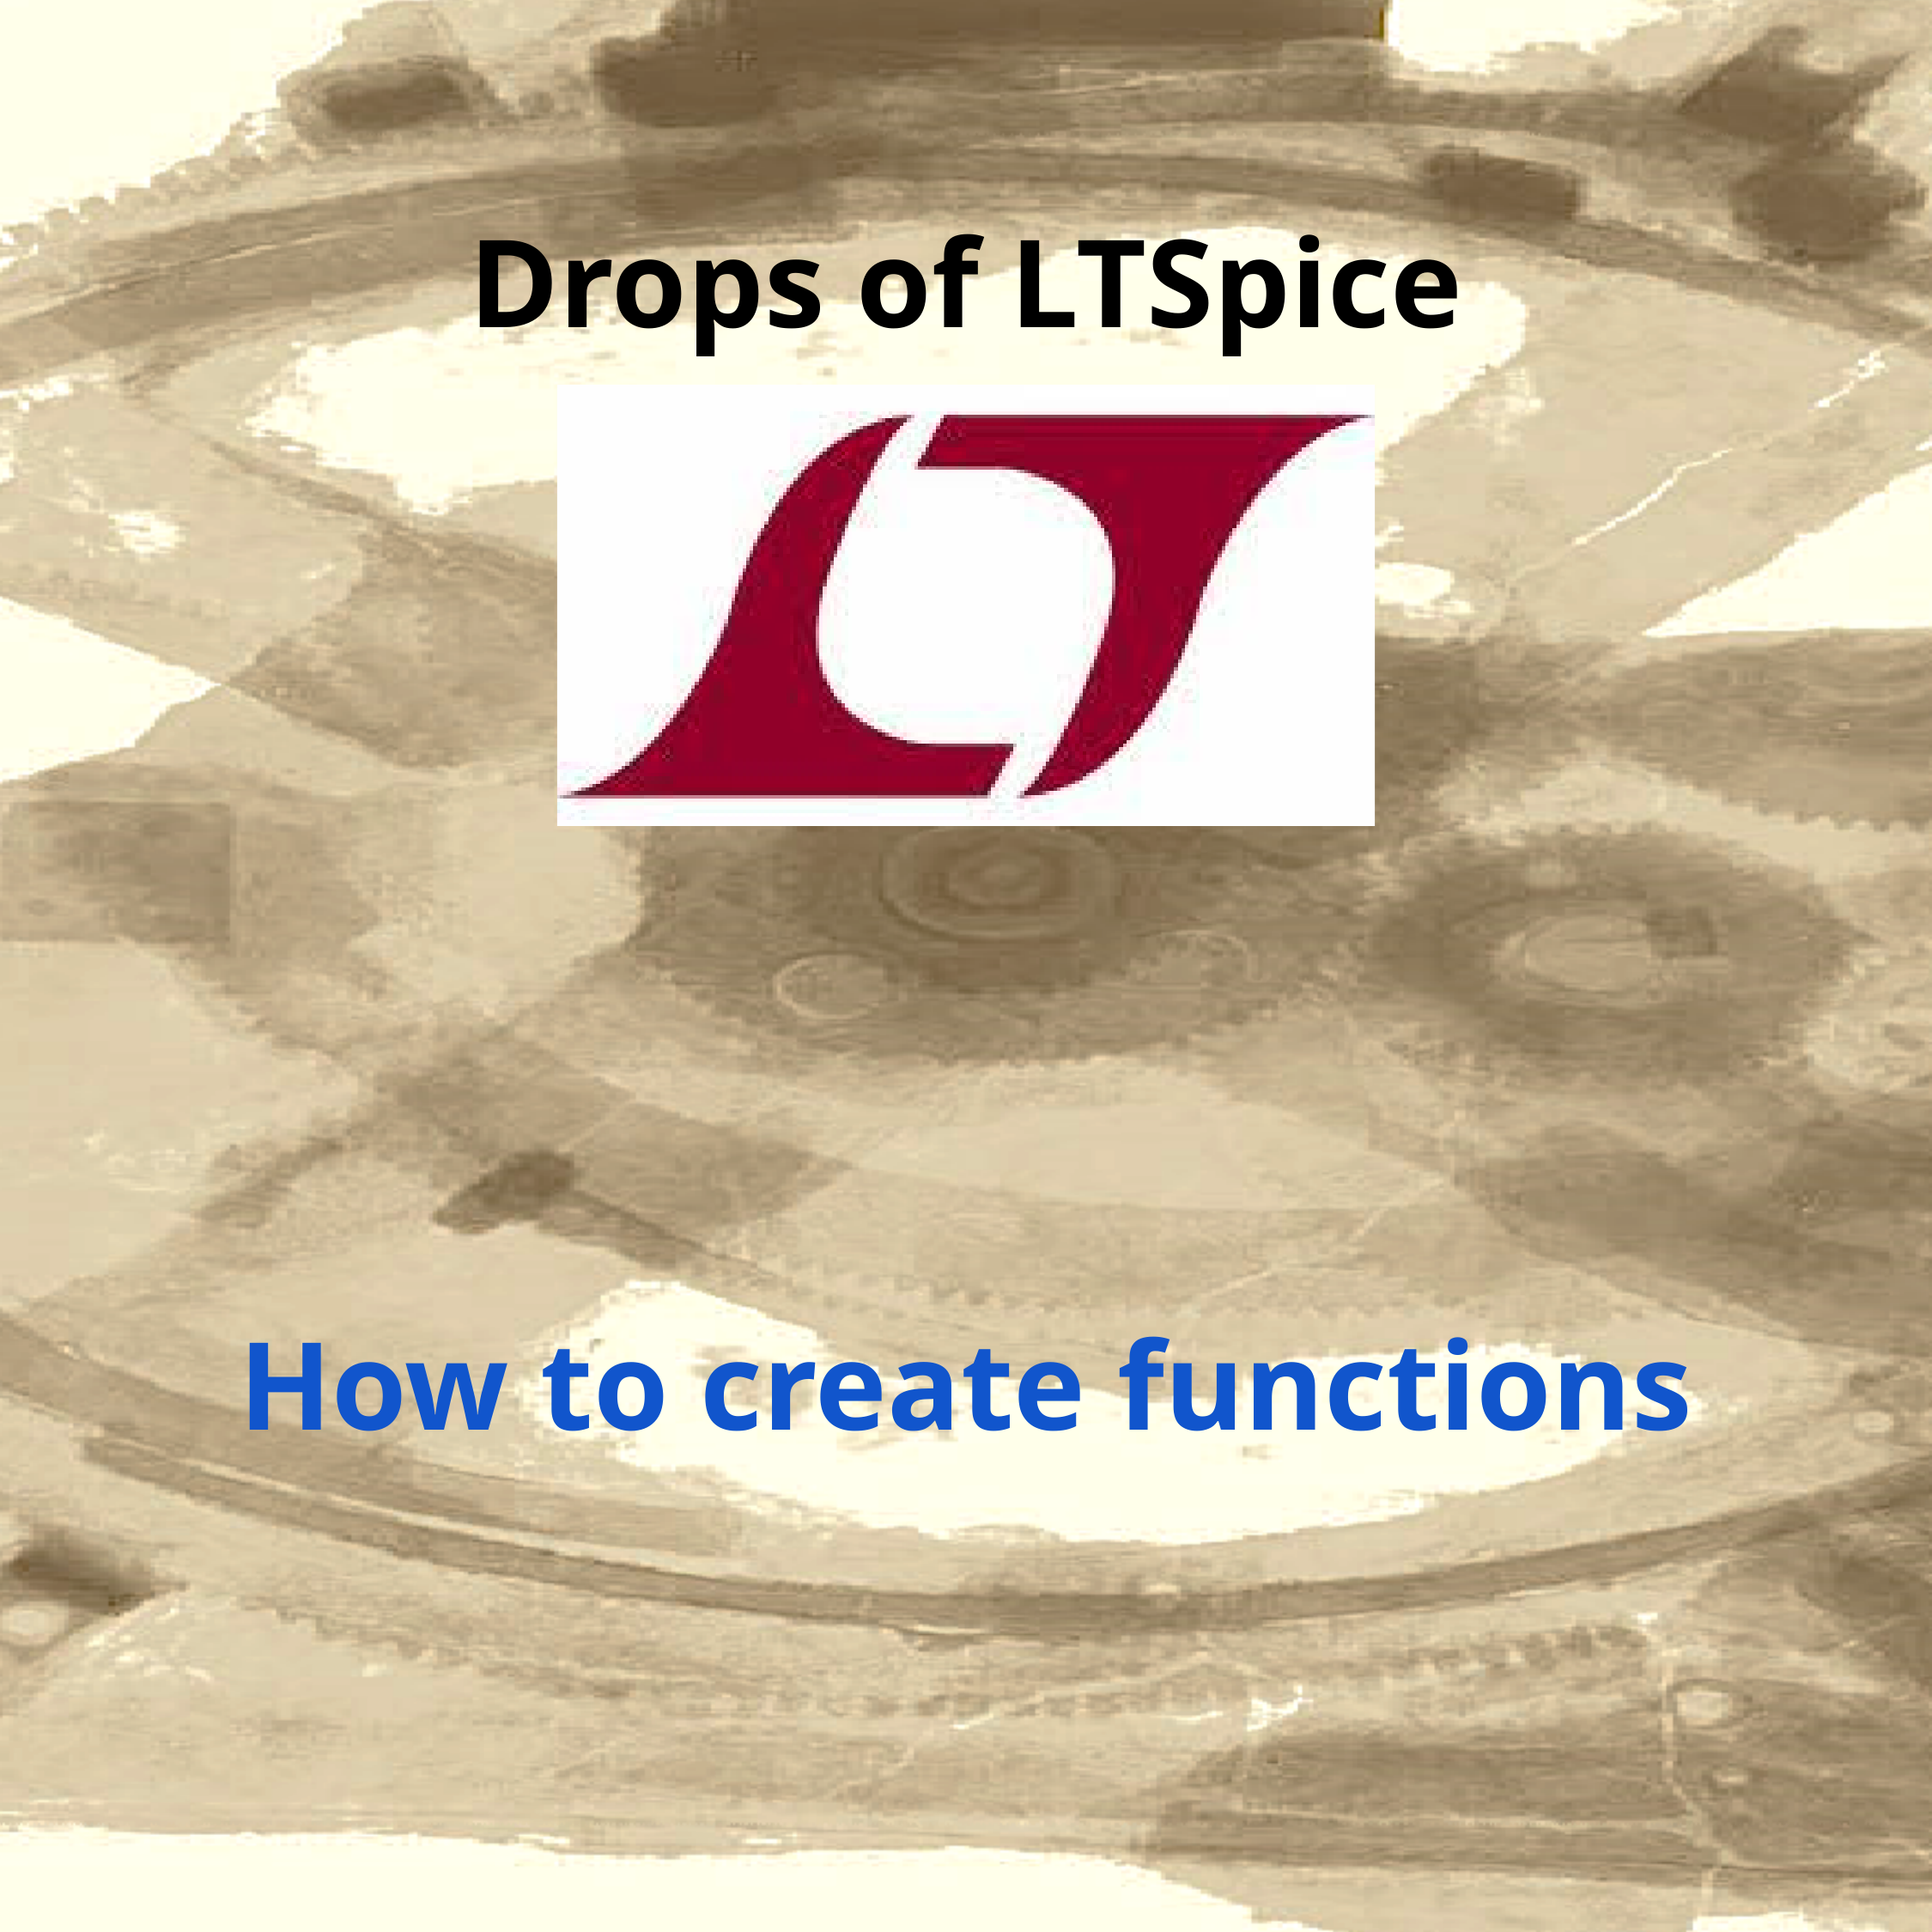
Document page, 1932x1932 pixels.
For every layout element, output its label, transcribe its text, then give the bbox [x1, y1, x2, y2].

text_box Drops of LTSpice [228, 192, 1704, 386]
text_box How to create functions [73, 1295, 1859, 1522]
picture [0, 0, 1932, 1932]
